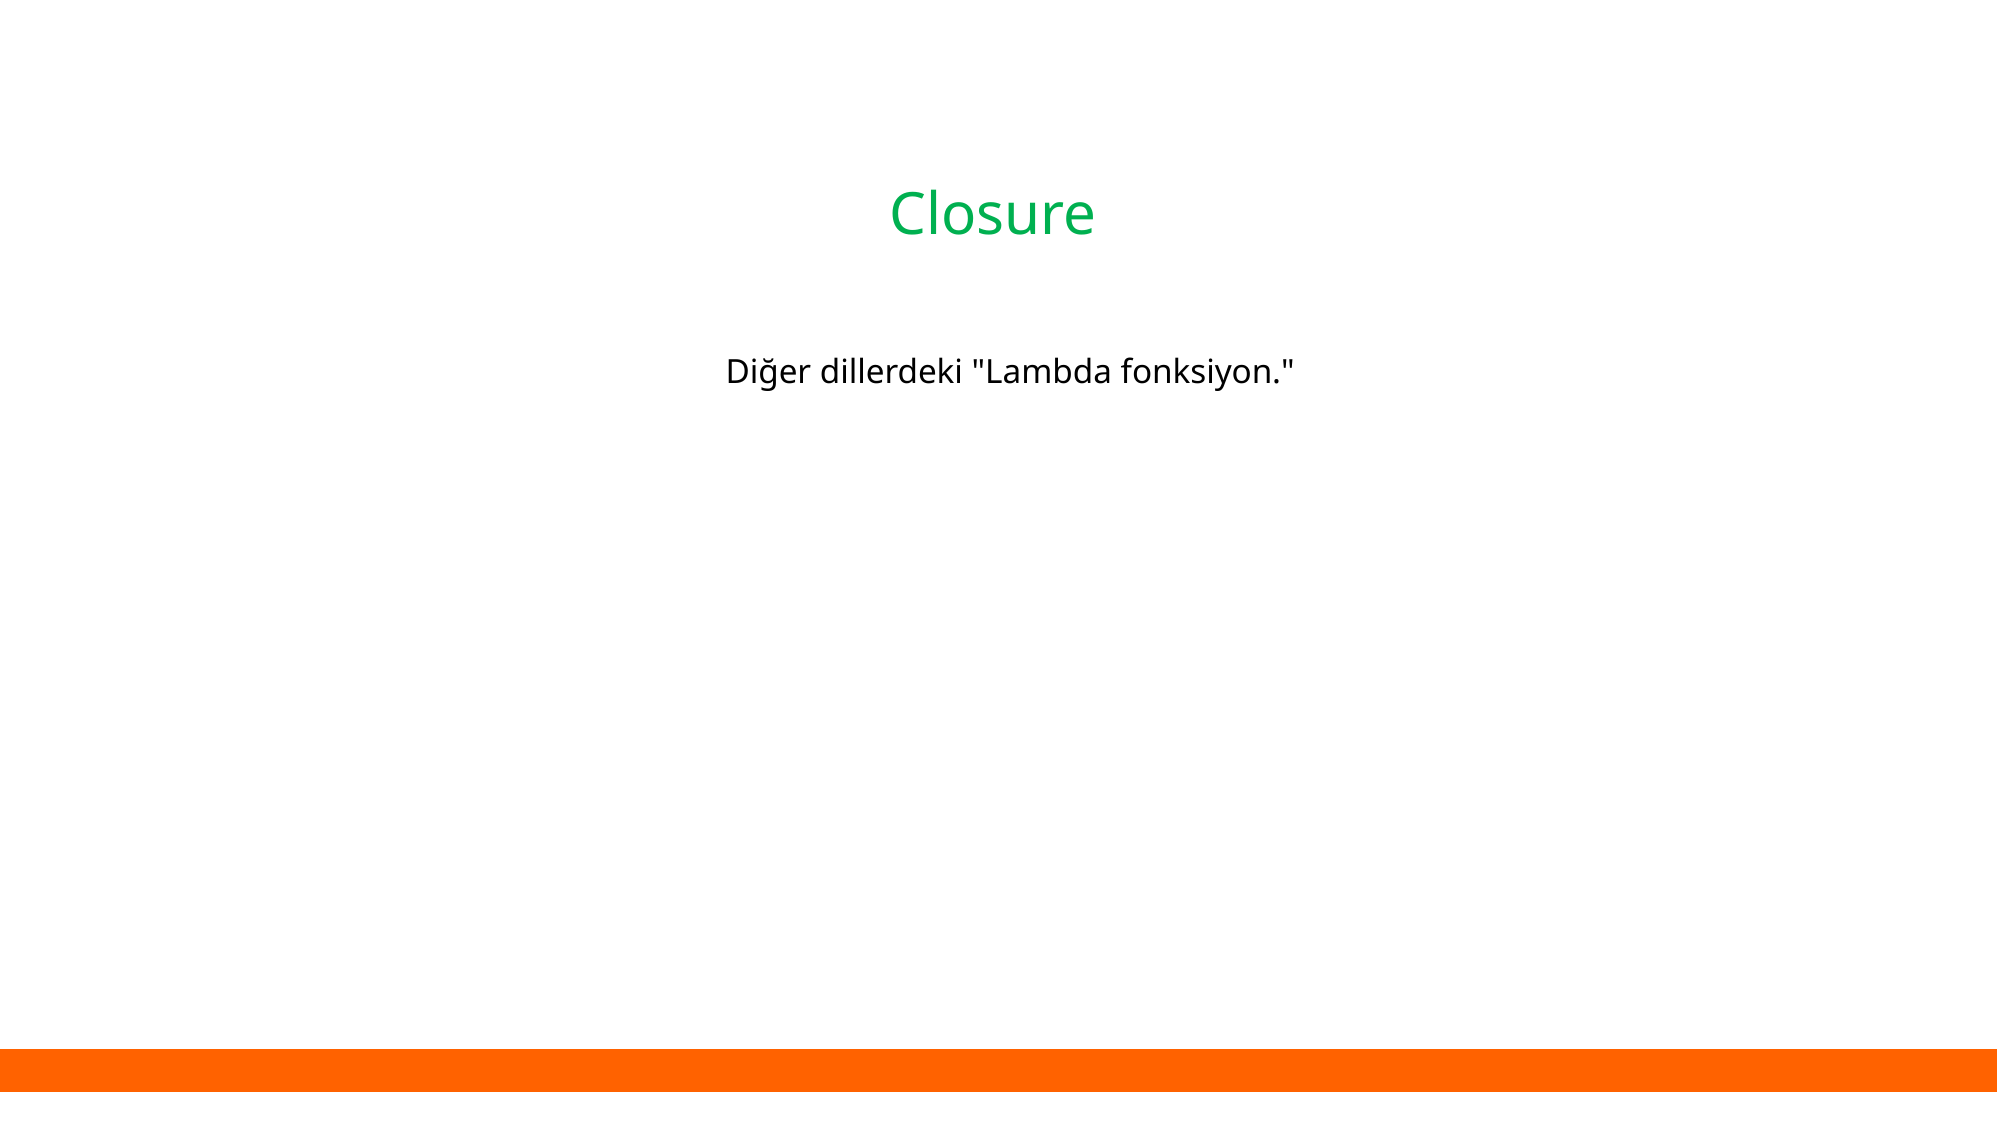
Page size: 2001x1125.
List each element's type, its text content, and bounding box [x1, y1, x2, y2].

text_box [0, 1049, 1997, 1092]
list Closure [413, 177, 1573, 267]
text_box Diğer dillerdeki "Lambda fonksiyon." [710, 341, 1290, 394]
